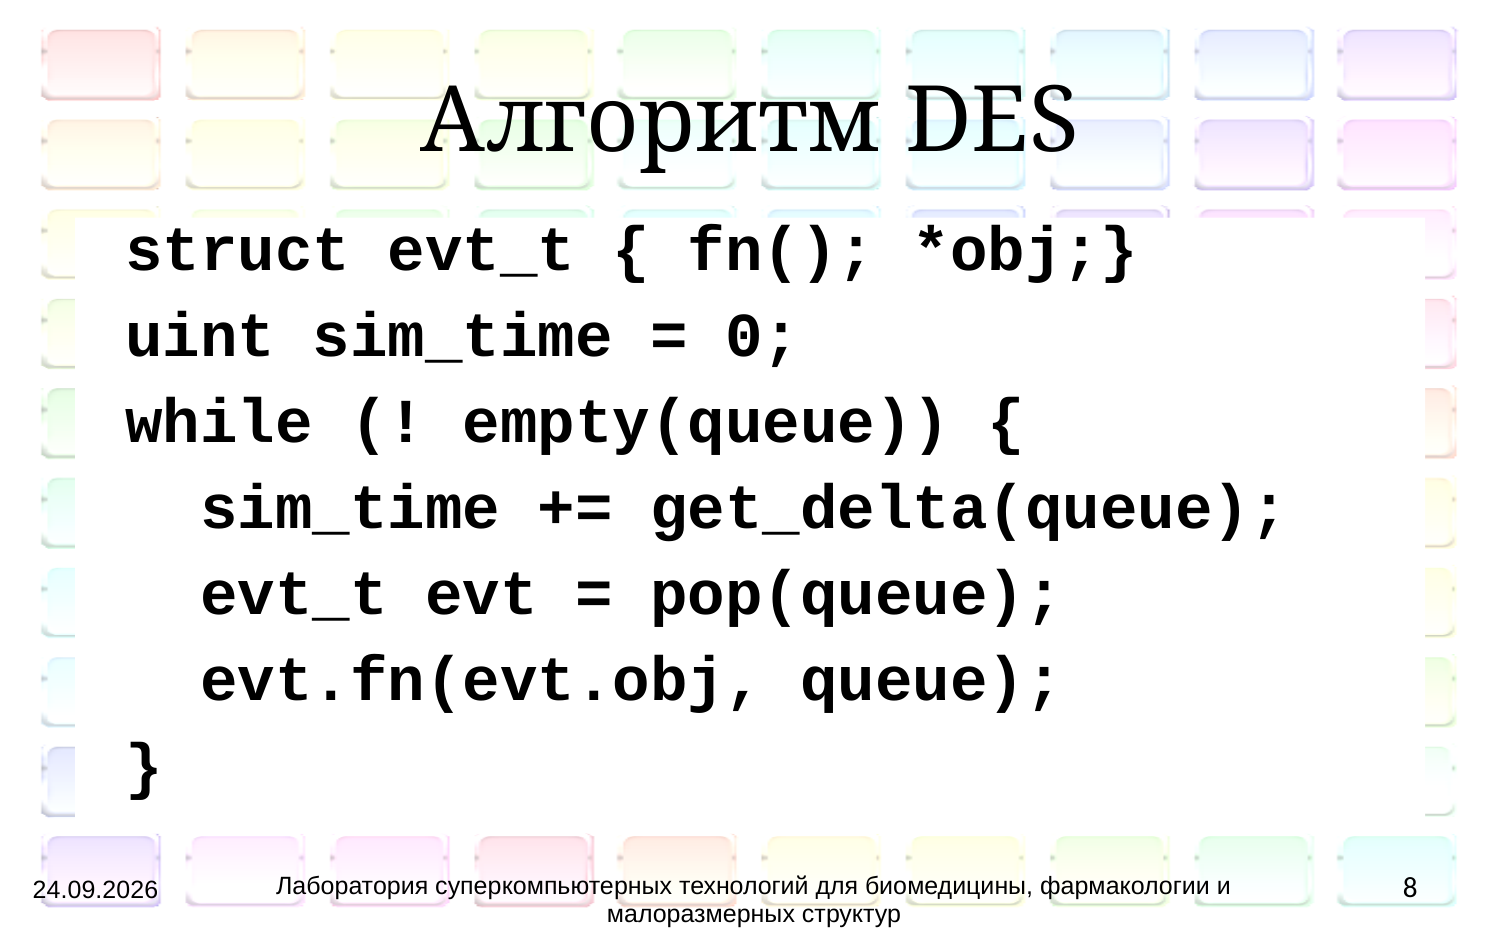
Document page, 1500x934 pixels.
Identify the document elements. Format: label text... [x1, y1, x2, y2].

text_box Лаборатория суперкомпьютерных технологий для биомедицины, фармакологии и малоразмерных структур [171, 864, 1338, 915]
list struct evt_t { fn(); *obj;} uint sim_time = 0; while (! empty(queue)) { sim_time += get_delta(queue); evt_t evt = pop(queue); evt.fn(evt.obj, queue); } [75, 217, 1426, 834]
text_box [1387, 868, 1473, 918]
title Алгоритм DES [75, 37, 1426, 193]
text_box 25.10.2012 [17, 868, 184, 918]
